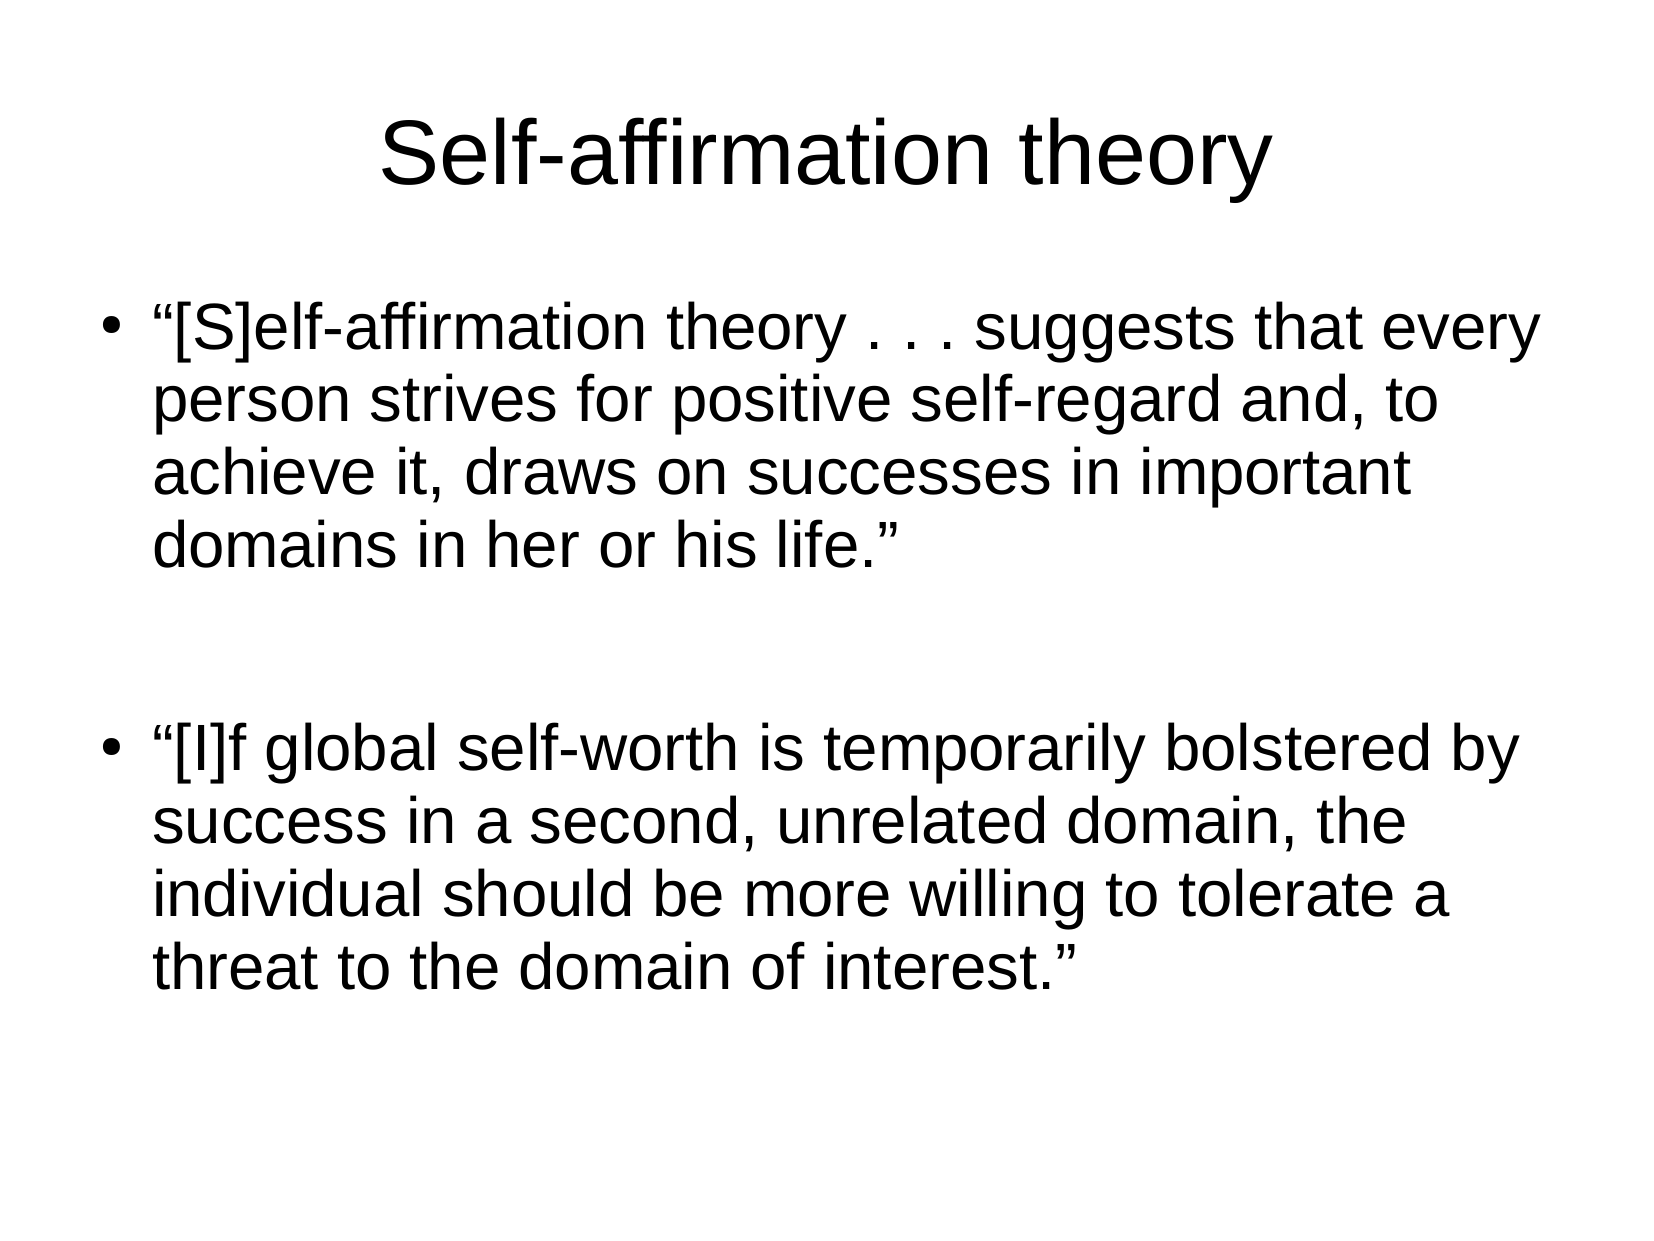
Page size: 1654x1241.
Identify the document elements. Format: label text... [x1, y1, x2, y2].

list “[S]elf-affirmation theory . . . suggests that every person strives for positive self-regard and, to achieve it, draws on successes in important domains in her or his life.” “[I]f global self-worth is temporarily bolstered by success in a second, unrelated domain, the individual should be more willing to tolerate a threat to the domain of interest.” [82, 290, 1571, 1010]
title Self-affirmation theory [82, 49, 1571, 257]
